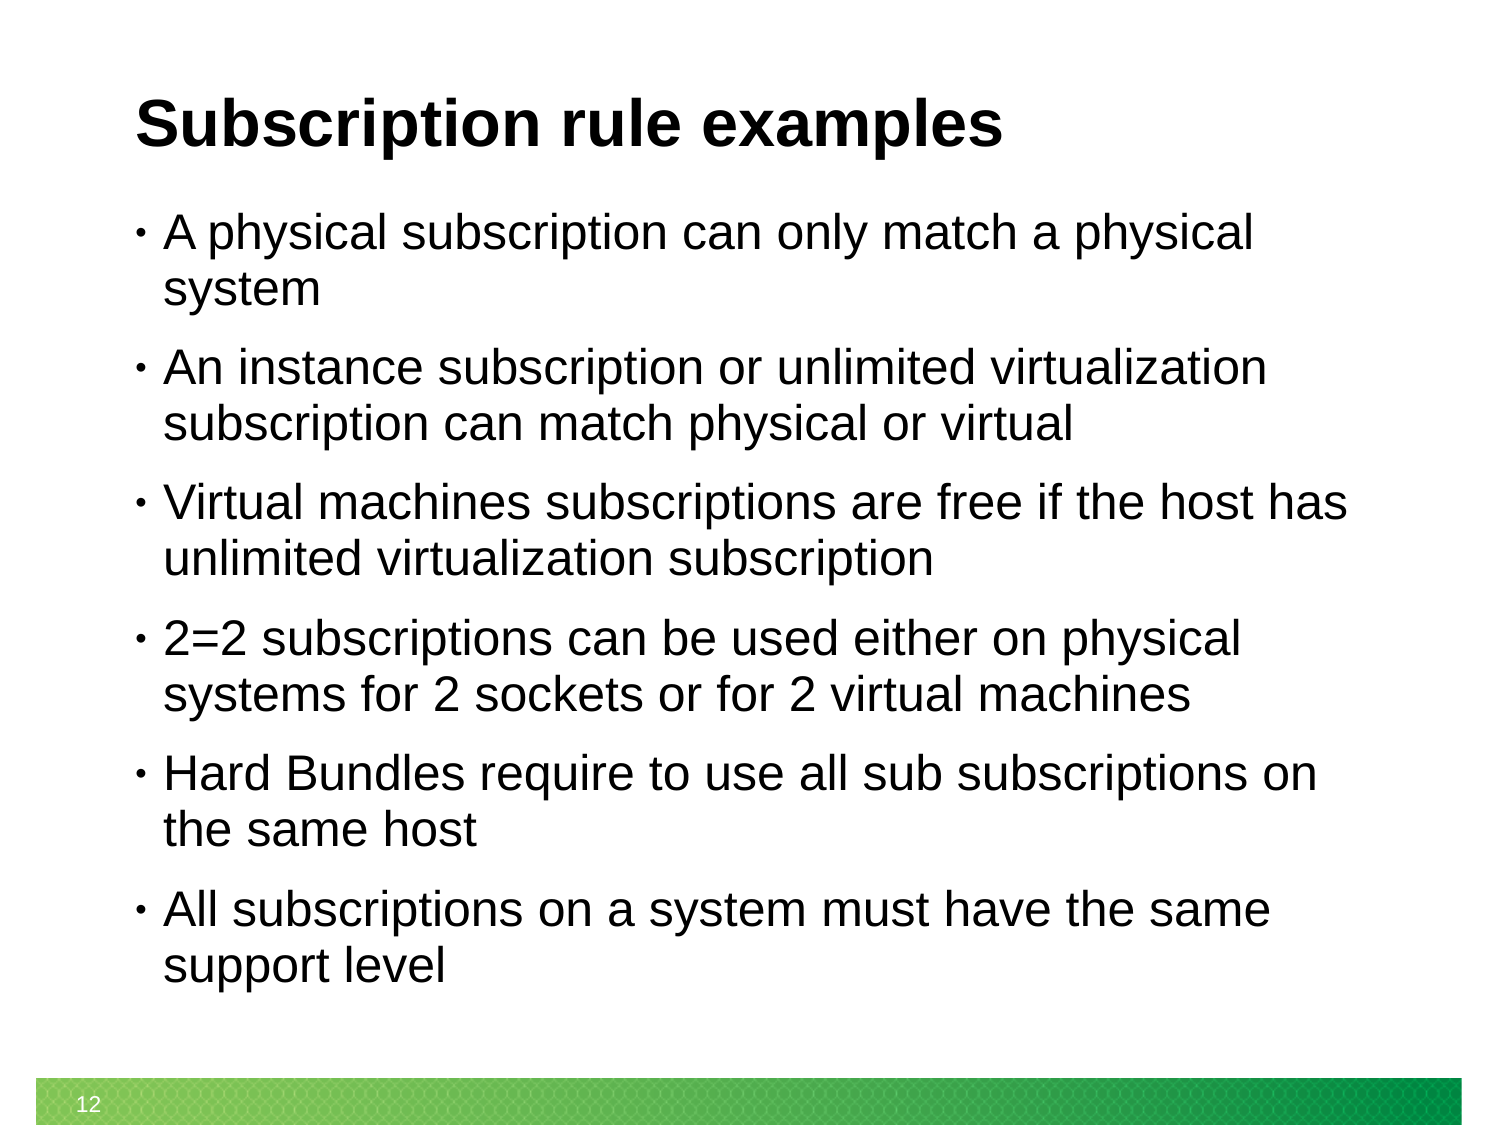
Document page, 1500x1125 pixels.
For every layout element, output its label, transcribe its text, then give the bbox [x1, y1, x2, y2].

picture [36, 1078, 1462, 1125]
title Subscription rule examples [135, 41, 1372, 203]
list A physical subscription can only match a physical system An instance subscription or unlimited virtualization subscription can match physical or virtual Virtual machines subscriptions are free if the host has unlimited virtualization subscription 2=2 subscriptions can be used either on physical systems for 2 sockets or for 2 virtual machines Hard Bundles require to use all sub subscriptions on the same host All subscriptions on a system must have the same support level [135, 203, 1396, 946]
